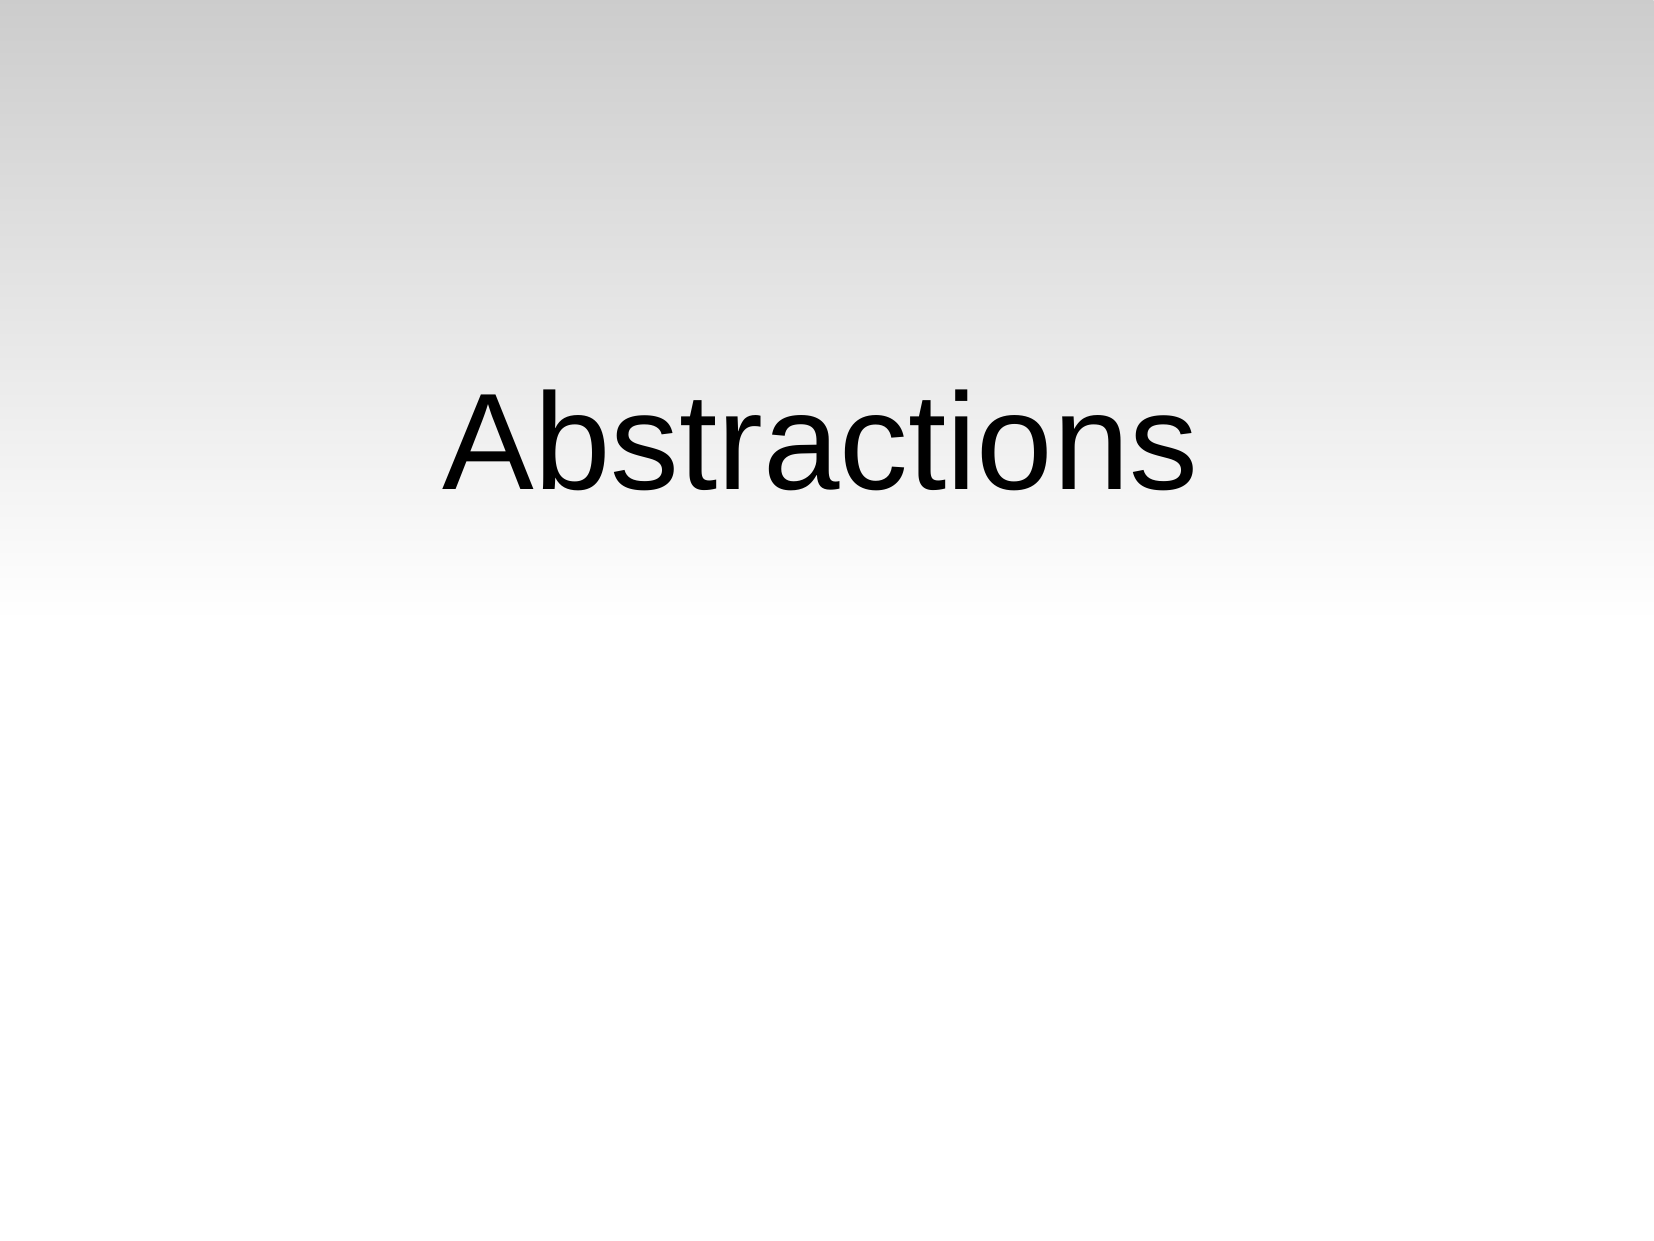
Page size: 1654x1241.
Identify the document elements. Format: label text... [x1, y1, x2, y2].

subtitle Abstractions [76, 0, 1565, 997]
